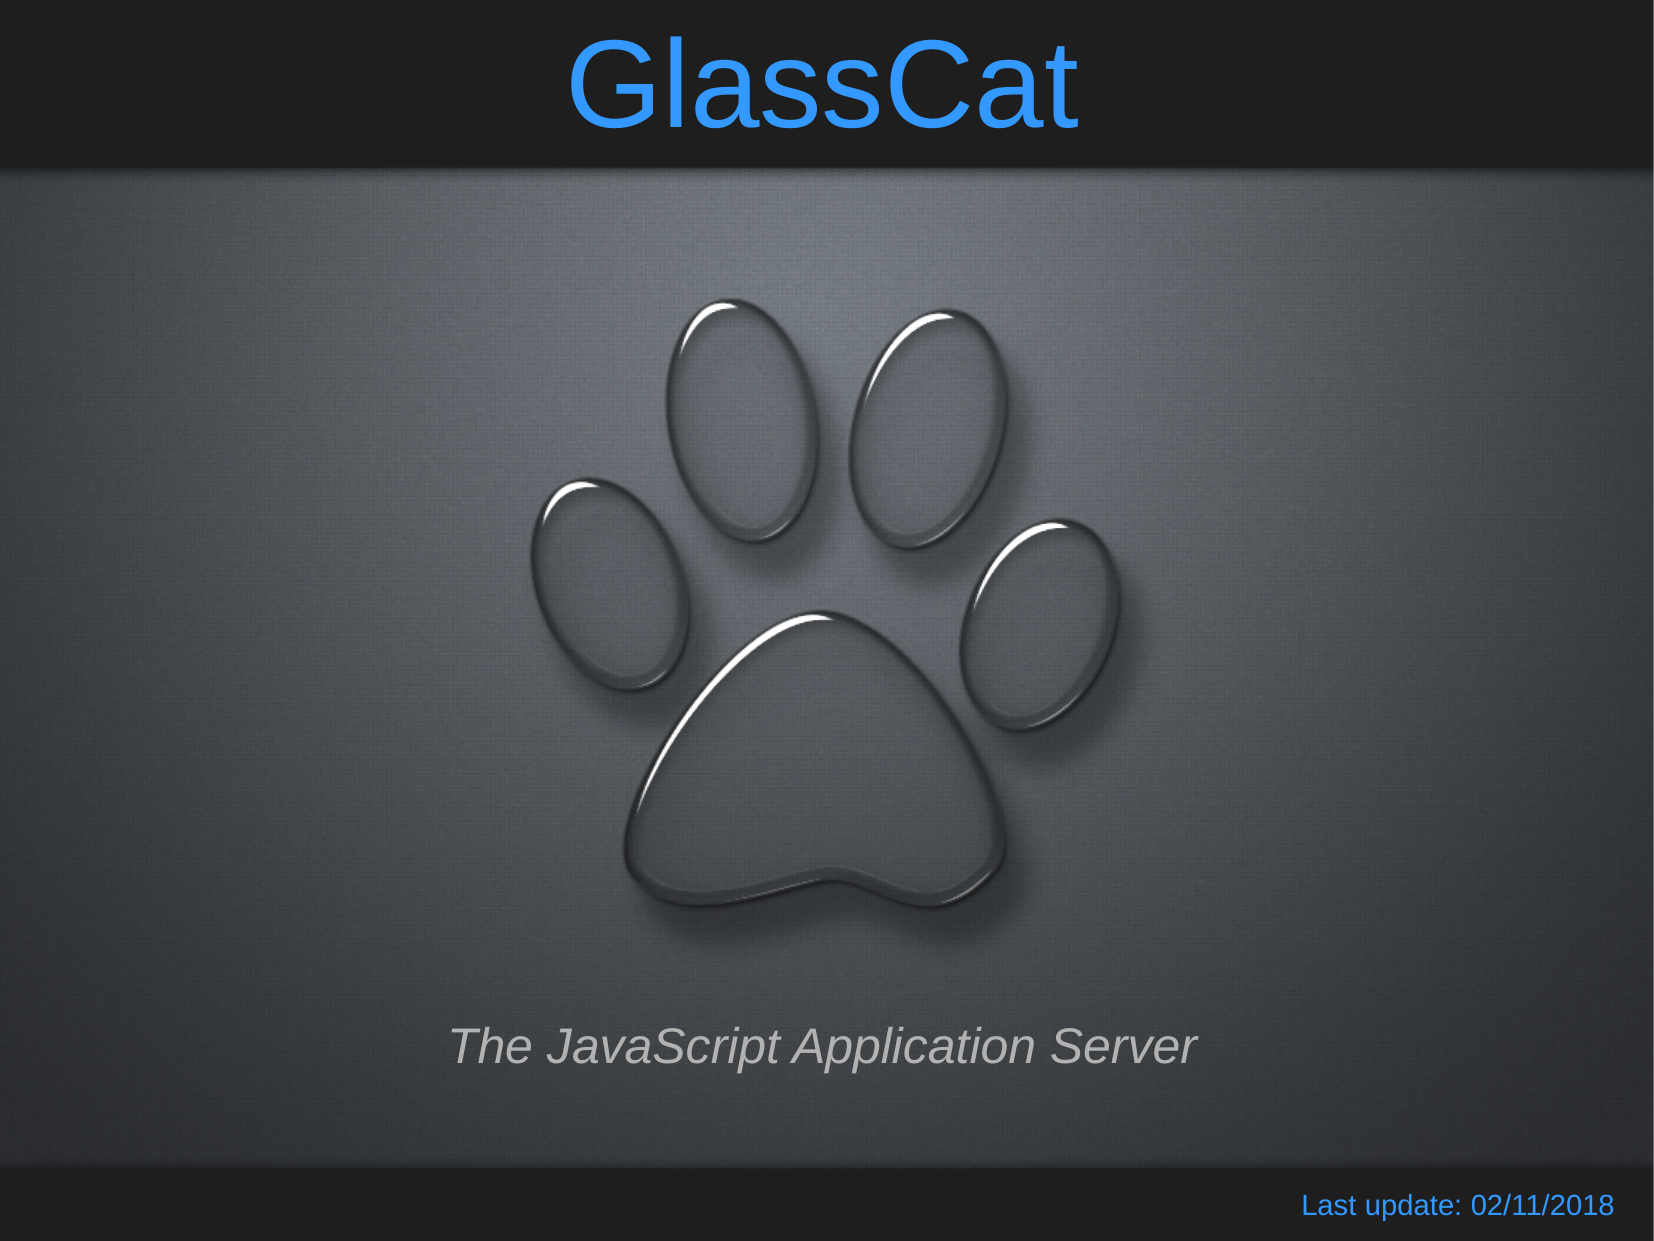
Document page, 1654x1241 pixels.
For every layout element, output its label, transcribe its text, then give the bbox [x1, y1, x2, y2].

picture [0, 0, 1654, 1241]
text_box Last update: 02/11/2018 [744, 1181, 1630, 1229]
text_box GlassCat [120, 6, 1524, 166]
text_box The JavaScript Application Server [120, 1010, 1524, 1140]
